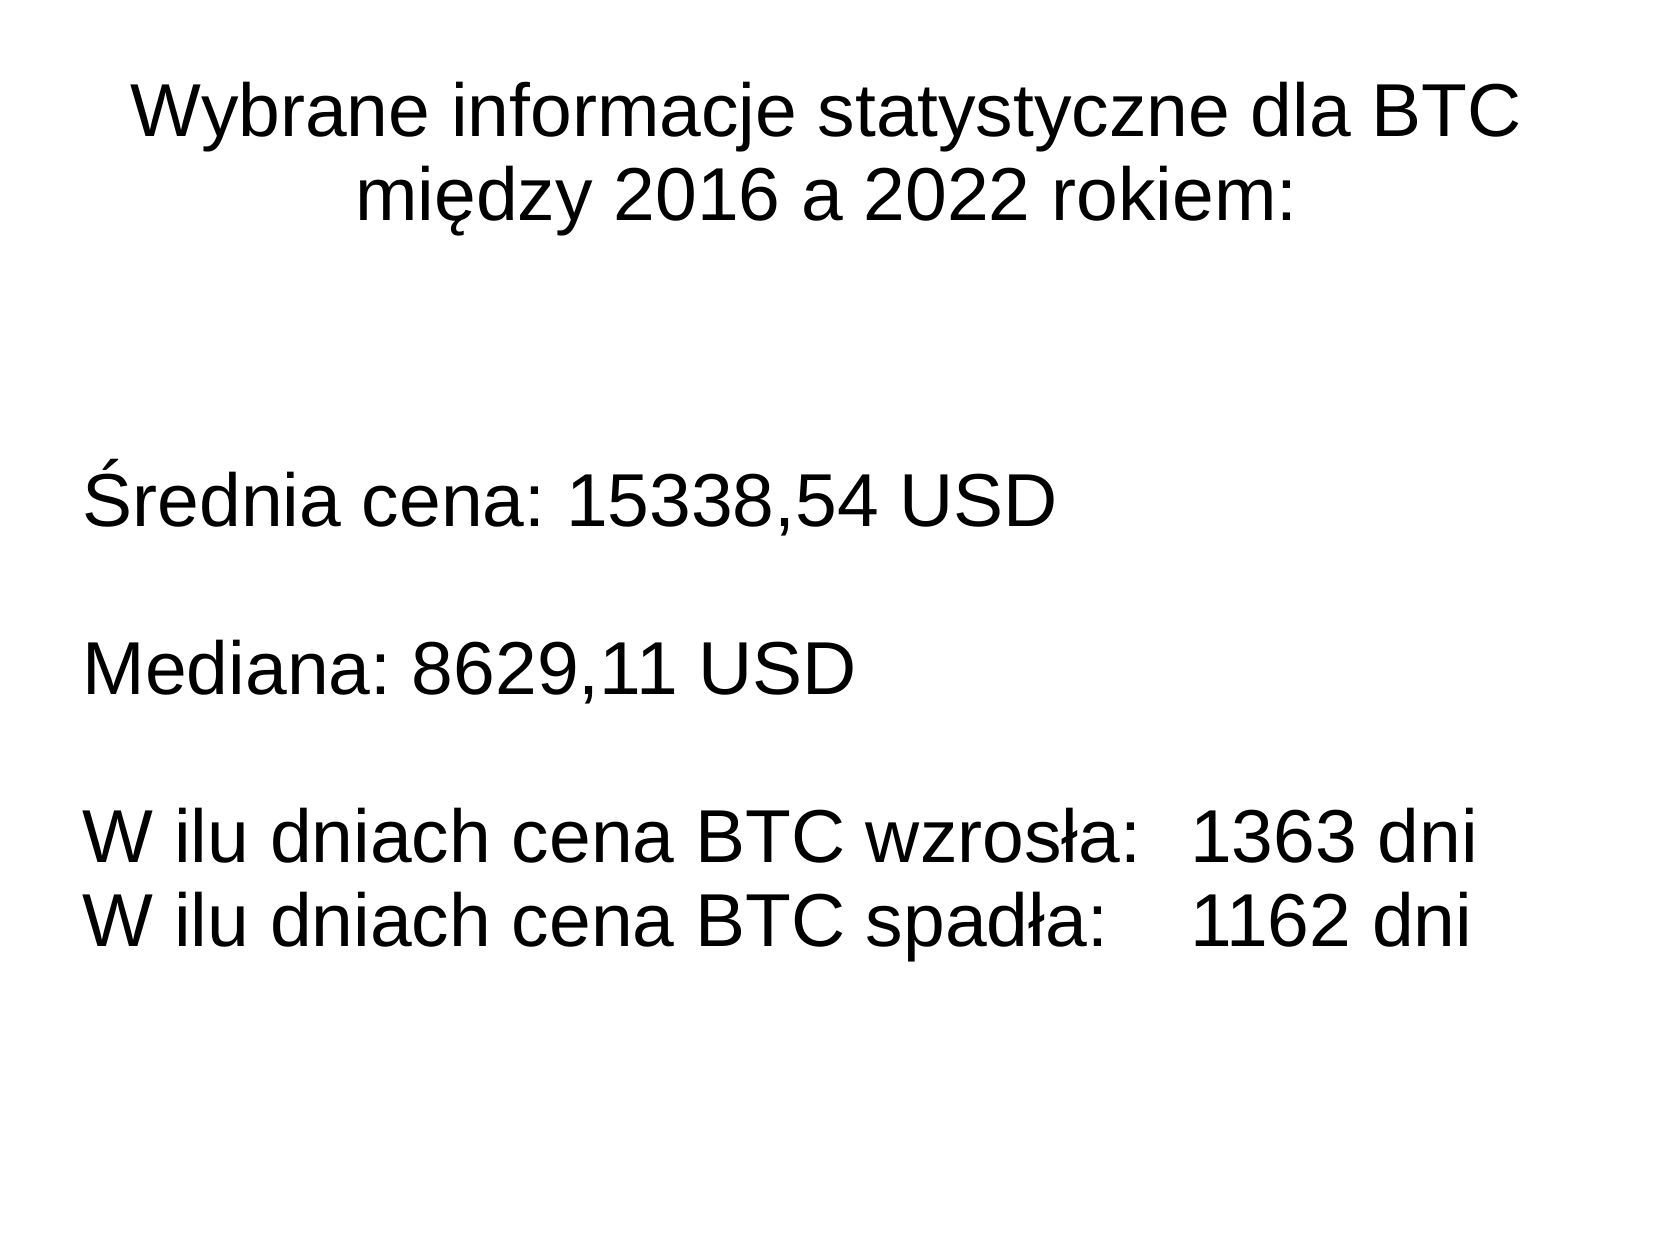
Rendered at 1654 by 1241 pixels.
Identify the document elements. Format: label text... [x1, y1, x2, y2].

list Średnia cena: 15338,54 USD Mediana: 8629,11 USD W ilu dniach cena BTC wzrosła: 1363 dni W ilu dniach cena BTC spadła: 1162 dni [82, 290, 1571, 1109]
title Wybrane informacje statystyczne dla BTC między 2016 a 2022 rokiem: [82, 49, 1571, 257]
